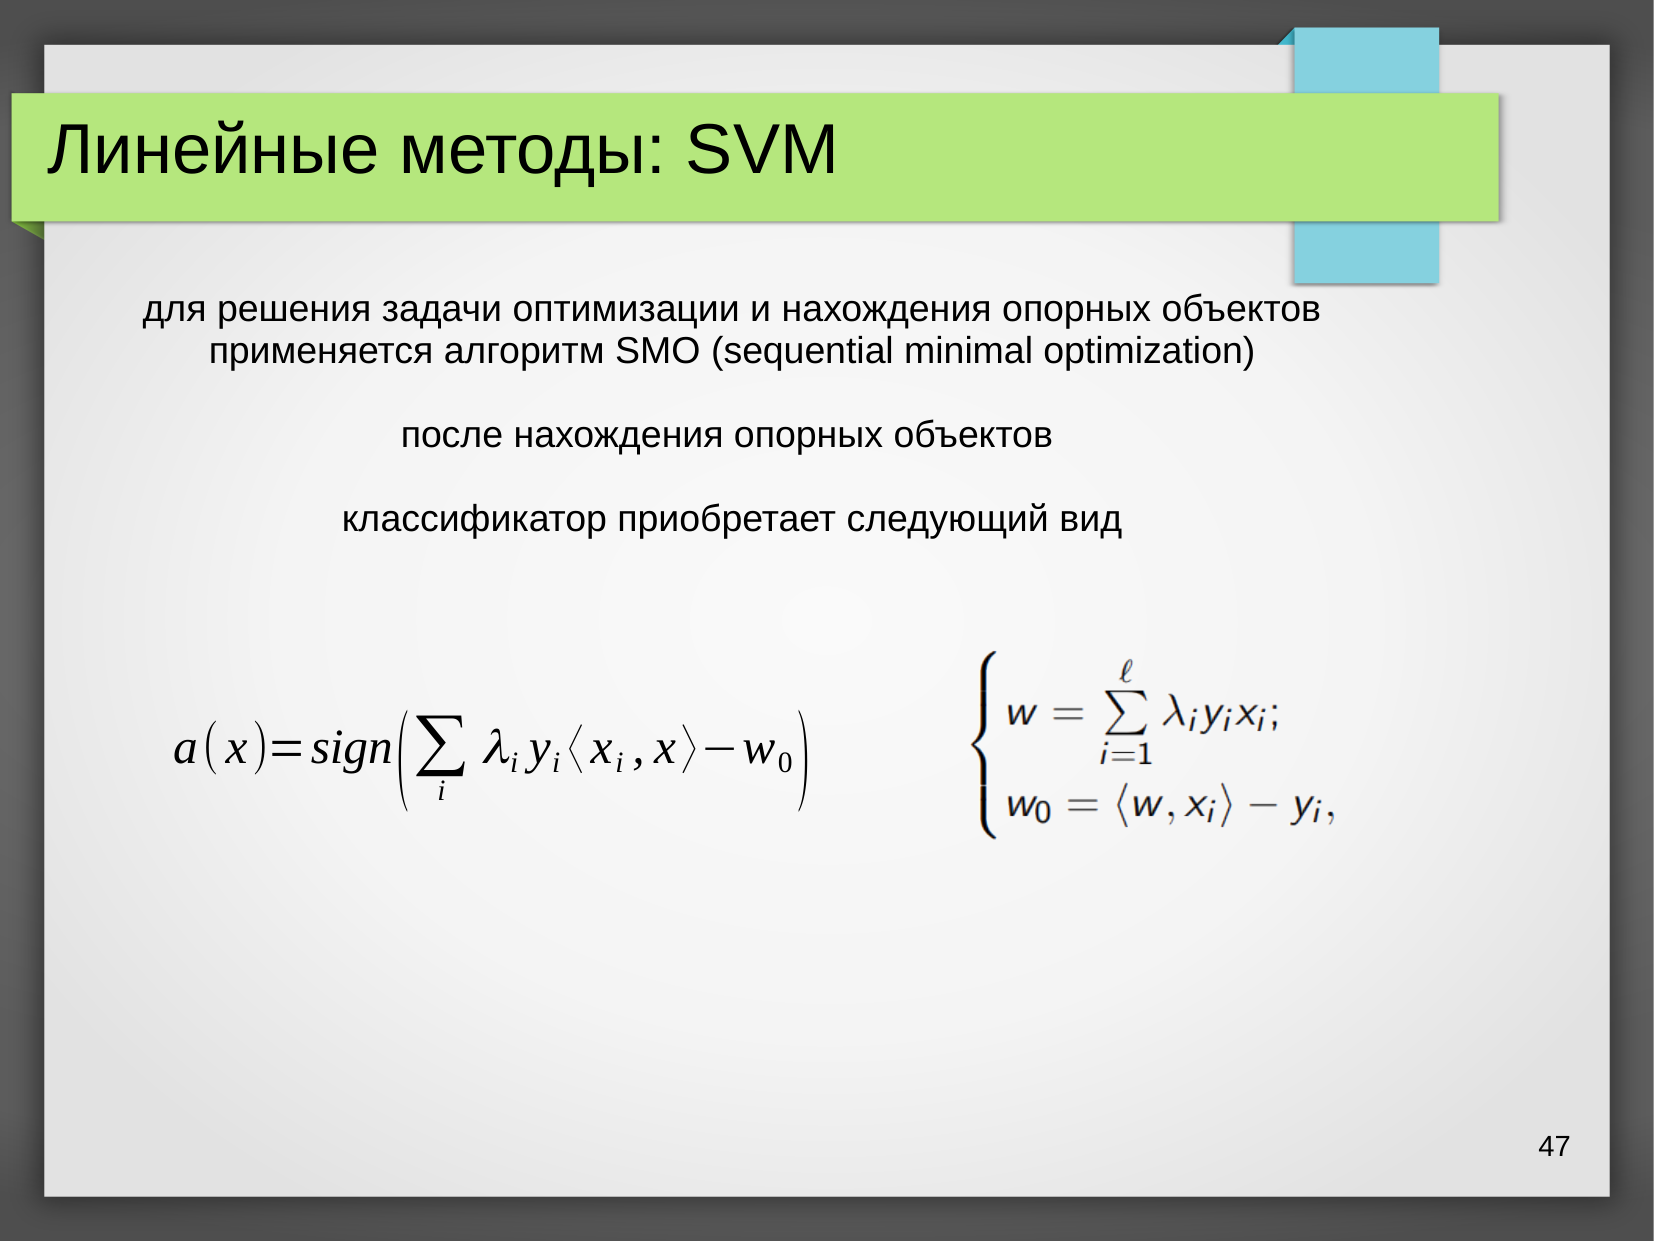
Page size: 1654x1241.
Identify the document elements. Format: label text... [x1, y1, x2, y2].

chart [165, 707, 817, 815]
picture [0, 0, 1654, 1241]
text_box для решения задачи оптимизации и нахождения опорных объектов применяется алгоритм SMO (sequential minimal optimization) после нахождения опорных объектов классификатор приобретает следующий вид [70, 271, 1394, 556]
title Линейные методы: SVM [47, 109, 1501, 189]
